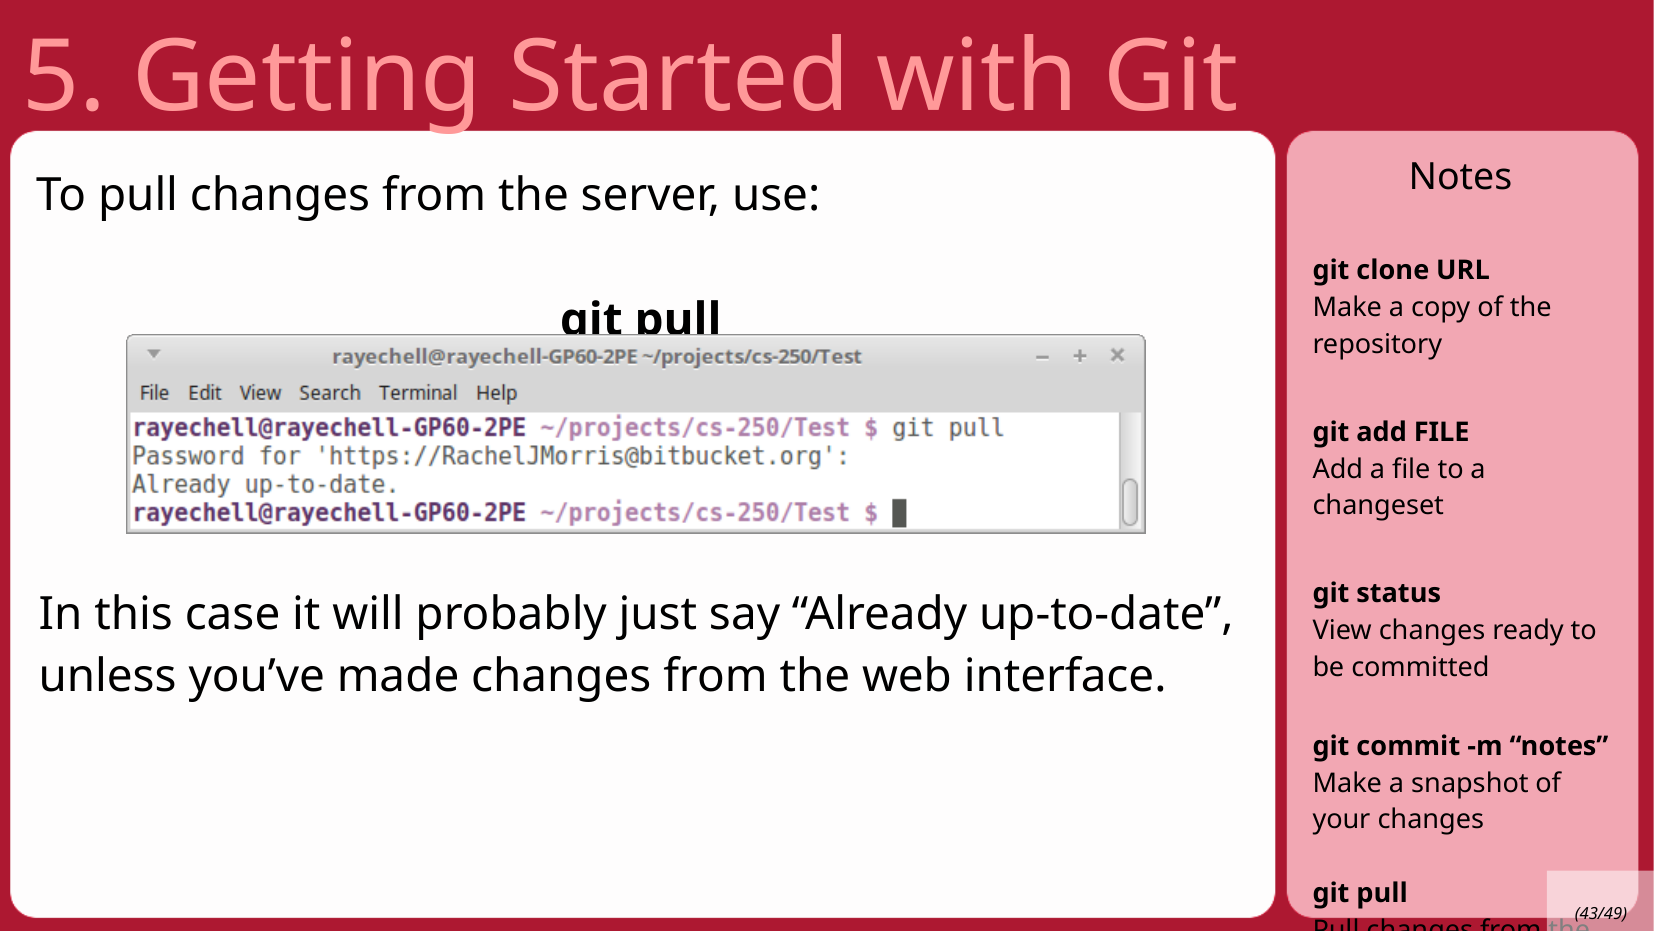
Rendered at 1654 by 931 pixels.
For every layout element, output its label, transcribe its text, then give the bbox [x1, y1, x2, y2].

text_box Notes git clone URL Make a copy of the repository git add FILE Add a file to a changeset git status View changes ready to be committed git commit -m “notes” Make a snapshot of your changes git pull Pull changes from the server [1290, 141, 1631, 815]
text_box To pull changes from the server, use: git pull [35, 161, 1246, 316]
picture [1503, 926, 1511, 931]
picture [0, 0, 1654, 931]
text_box (<number>/49) [1546, 877, 1654, 931]
title 5. Getting Started with Git [22, 7, 1511, 136]
text_box In this case it will probably just say “Already up-to-date”, unless you’ve made changes from the web interface. [38, 580, 1249, 684]
picture [1432, 926, 1440, 931]
picture [1317, 922, 1324, 929]
